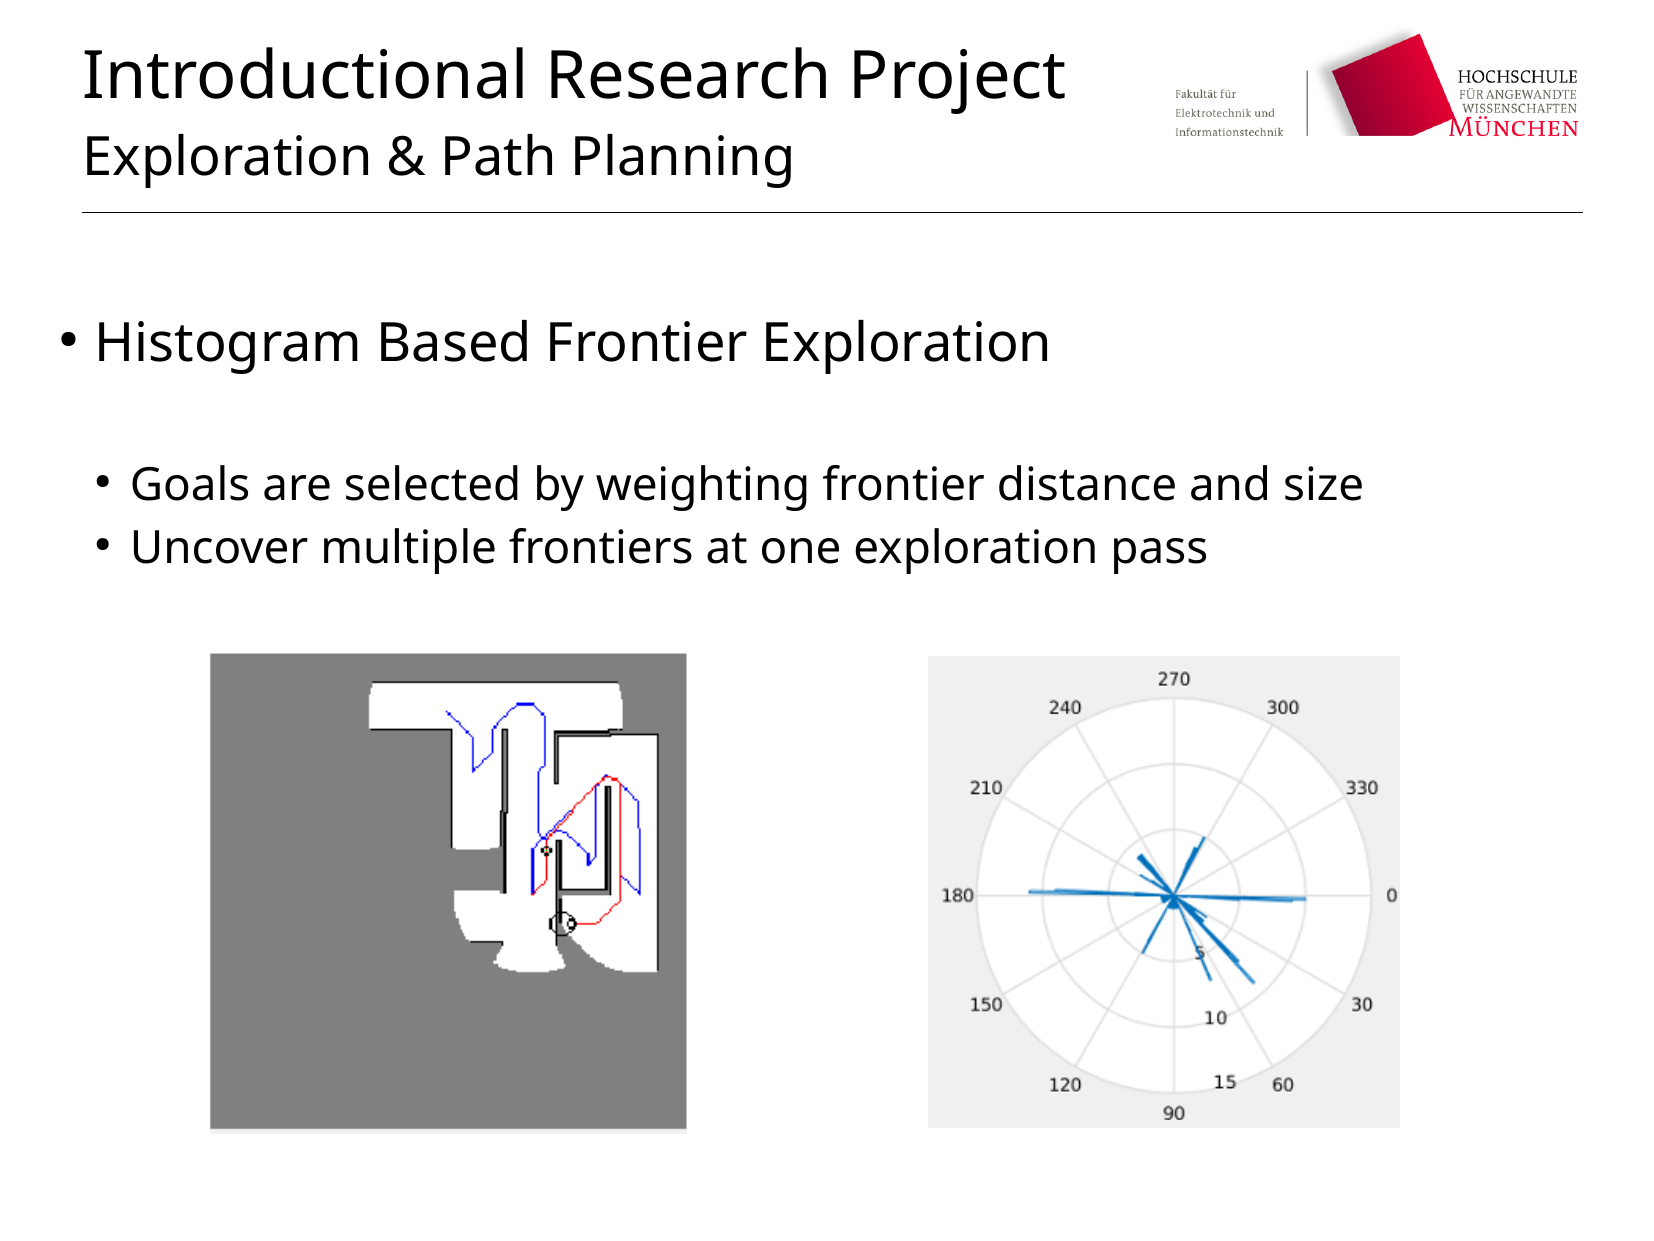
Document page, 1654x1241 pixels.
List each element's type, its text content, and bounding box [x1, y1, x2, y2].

picture [204, 649, 695, 1140]
picture [1151, 9, 1601, 160]
subtitle Histogram Based Frontier Exploration Goals are selected by weighting frontier distance and size Uncover multiple frontiers at one exploration pass [59, 254, 1548, 626]
title Introductional Research Project Exploration & Path Planning [82, 5, 1241, 212]
picture [928, 656, 1400, 1128]
